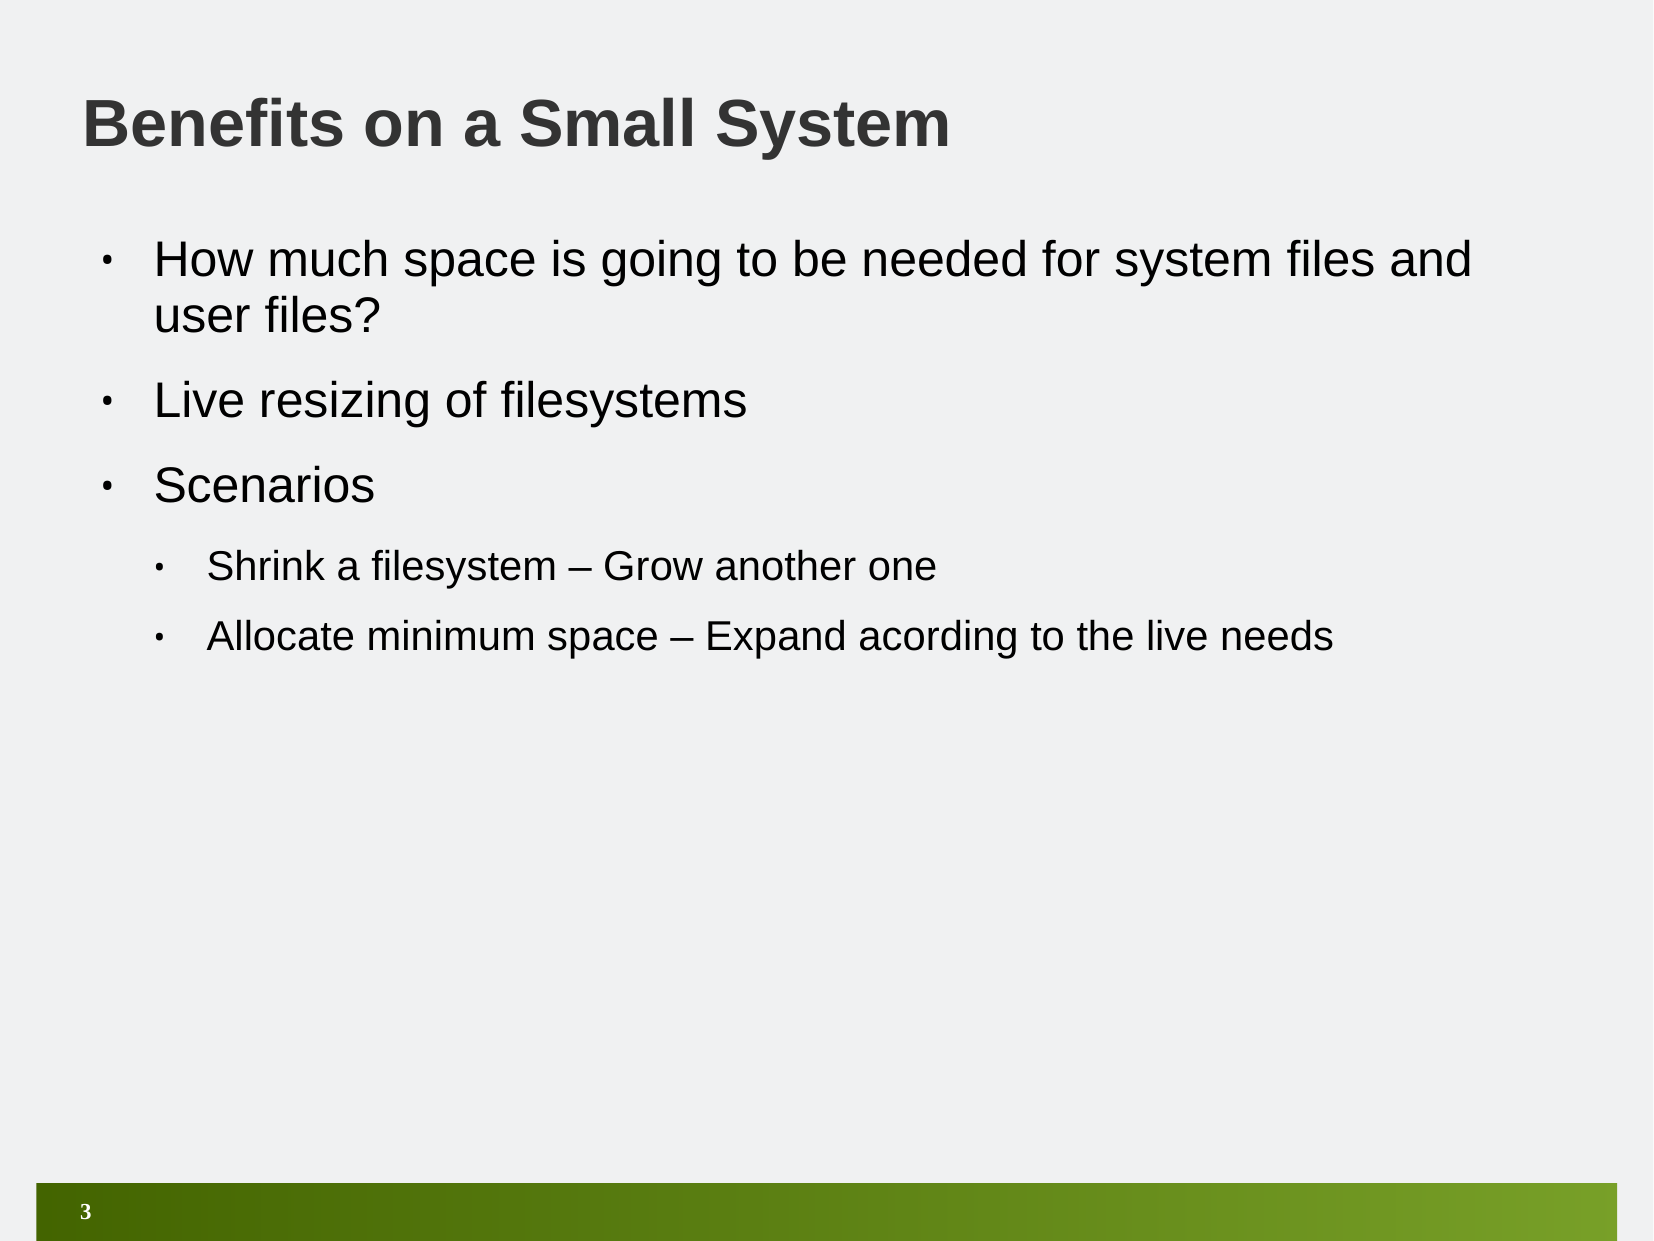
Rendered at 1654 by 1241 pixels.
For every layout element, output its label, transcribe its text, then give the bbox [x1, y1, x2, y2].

list How much space is going to be needed for system files and user files? Live resizing of filesystems Scenarios Shrink a filesystem – Grow another one Allocate minimum space – Expand acording to the live needs [82, 231, 1571, 1050]
picture [0, 0, 1654, 1241]
title Benefits on a Small System [82, 49, 1571, 198]
